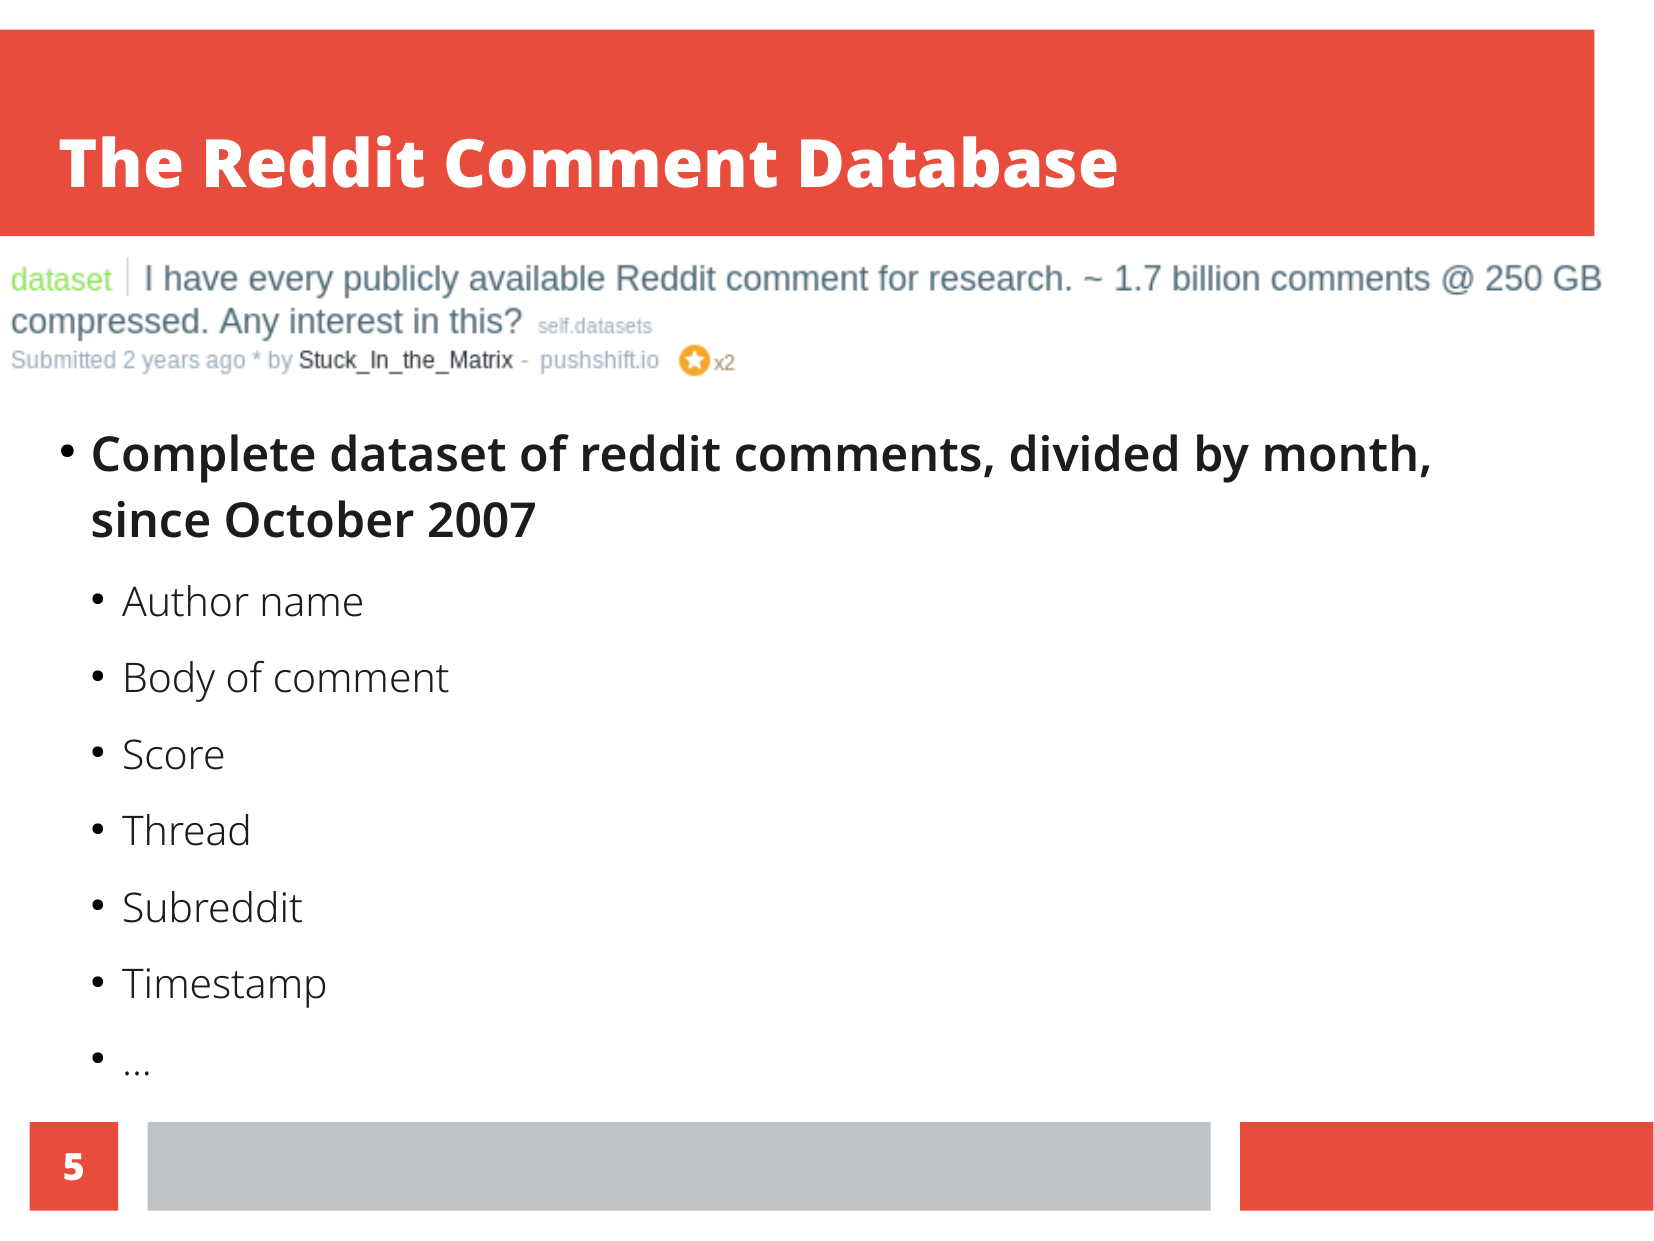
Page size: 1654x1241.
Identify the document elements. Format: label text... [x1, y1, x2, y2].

list Complete dataset of reddit comments, divided by month, since October 2007 Author name Body of comment Score Thread Subreddit Timestamp ... [59, 420, 1565, 1093]
picture [0, 254, 1636, 391]
title The Reddit Comment Database [59, 59, 1595, 207]
